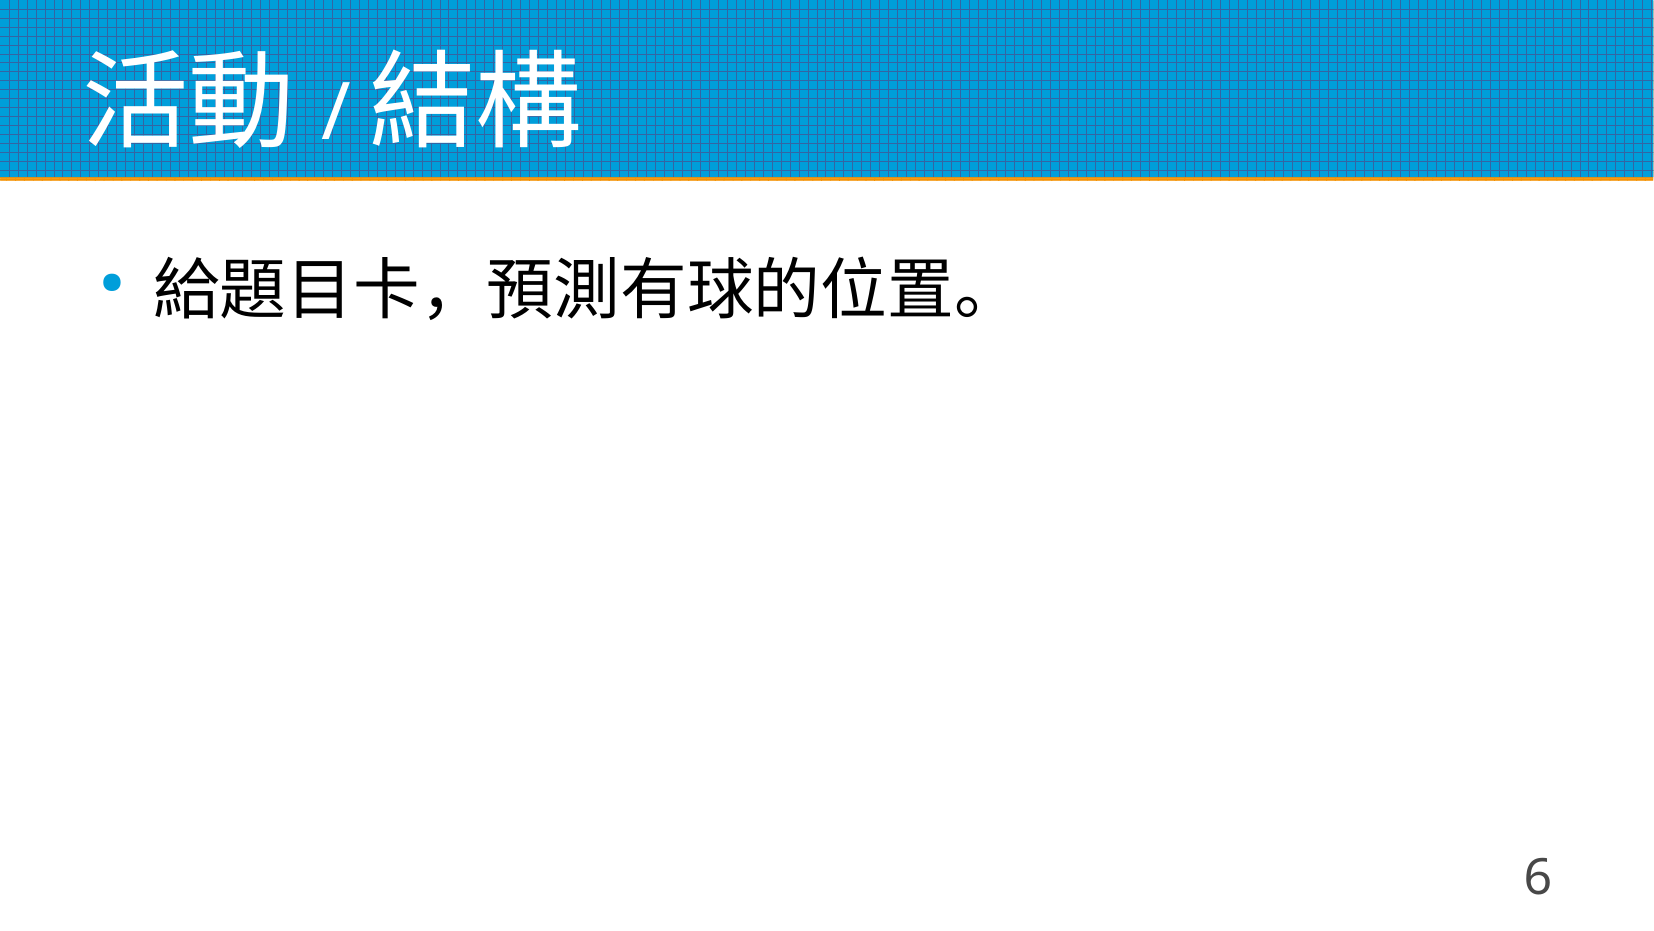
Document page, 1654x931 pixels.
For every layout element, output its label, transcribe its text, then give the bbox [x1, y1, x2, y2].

list 給題目卡，預測有球的位置。 [82, 236, 1563, 811]
title 活動/結構 [82, 14, 1571, 171]
